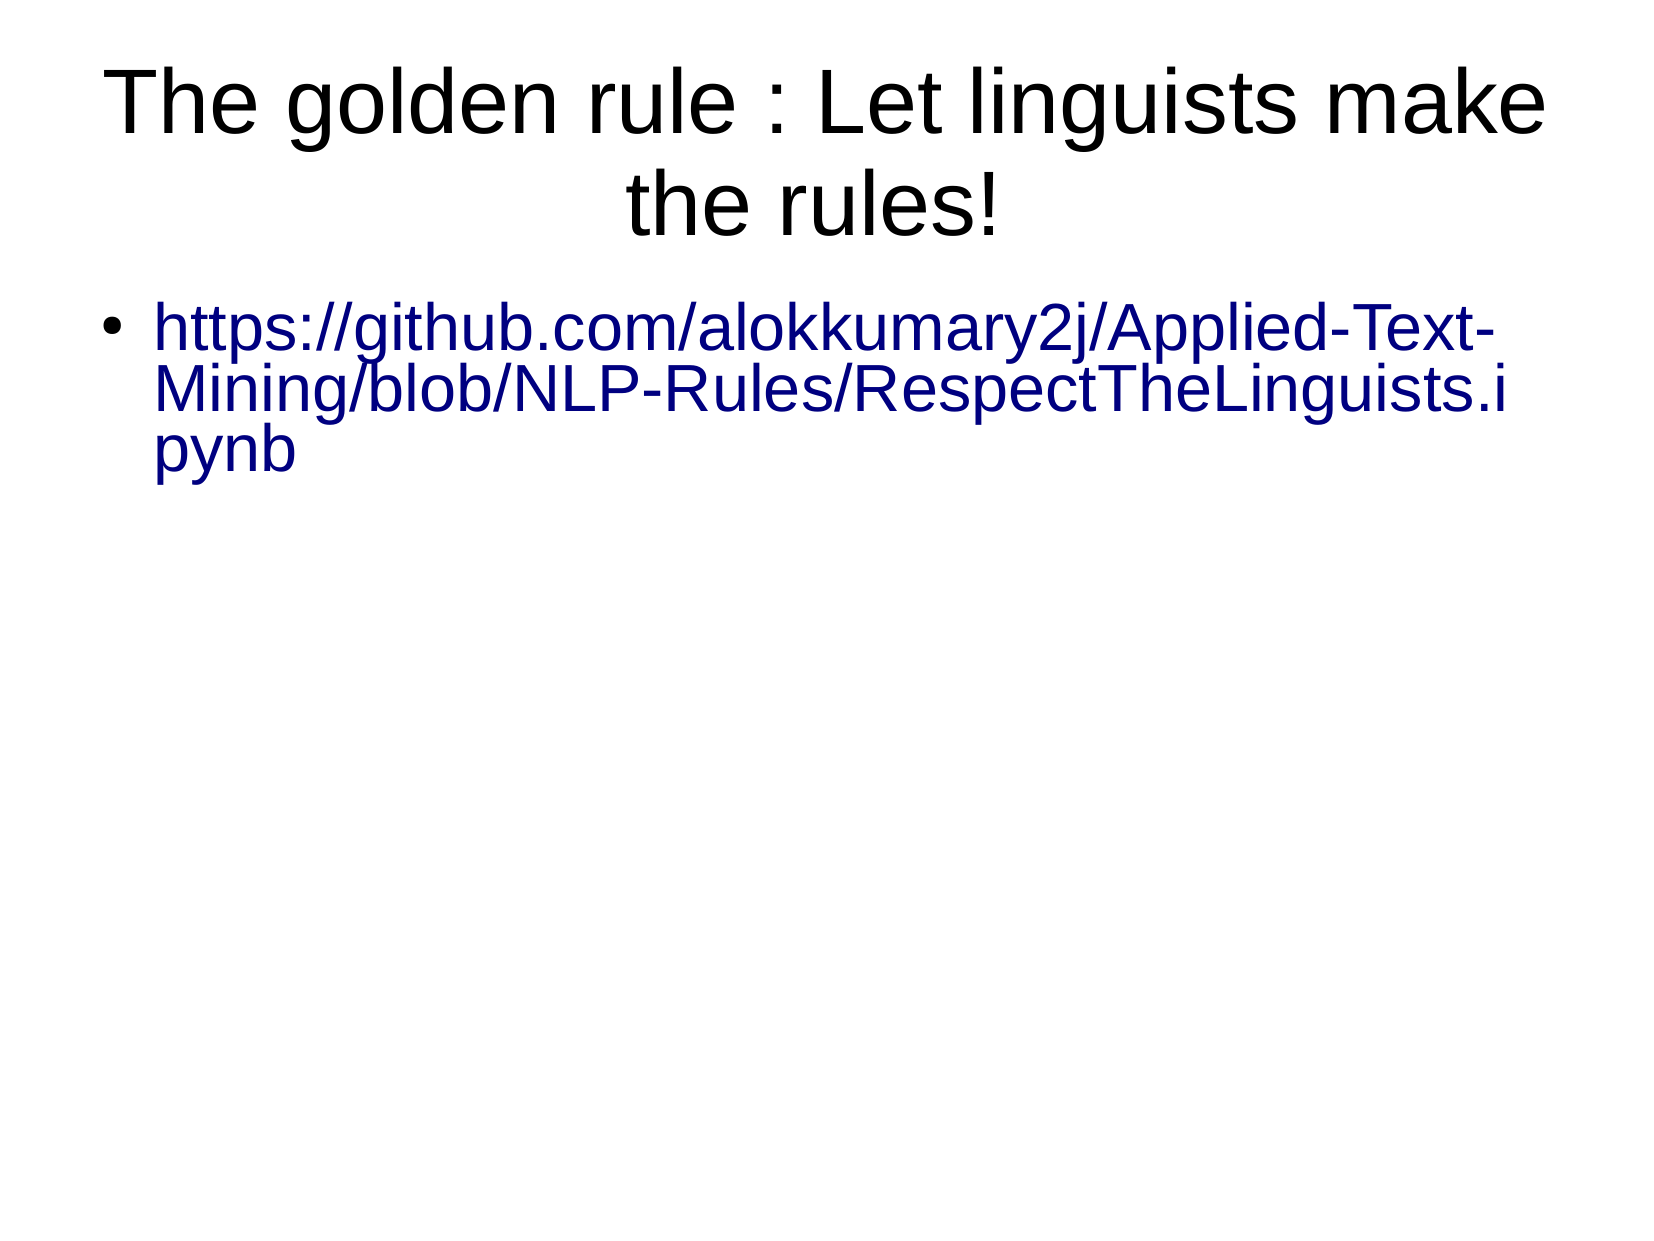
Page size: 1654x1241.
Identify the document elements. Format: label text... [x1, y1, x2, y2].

list https://github.com/alokkumary2j/Applied-Text-Mining/blob/NLP-Rules/RespectTheLinguists.ipynb [82, 290, 1538, 1010]
title The golden rule : Let linguists make the rules! [82, 49, 1571, 257]
